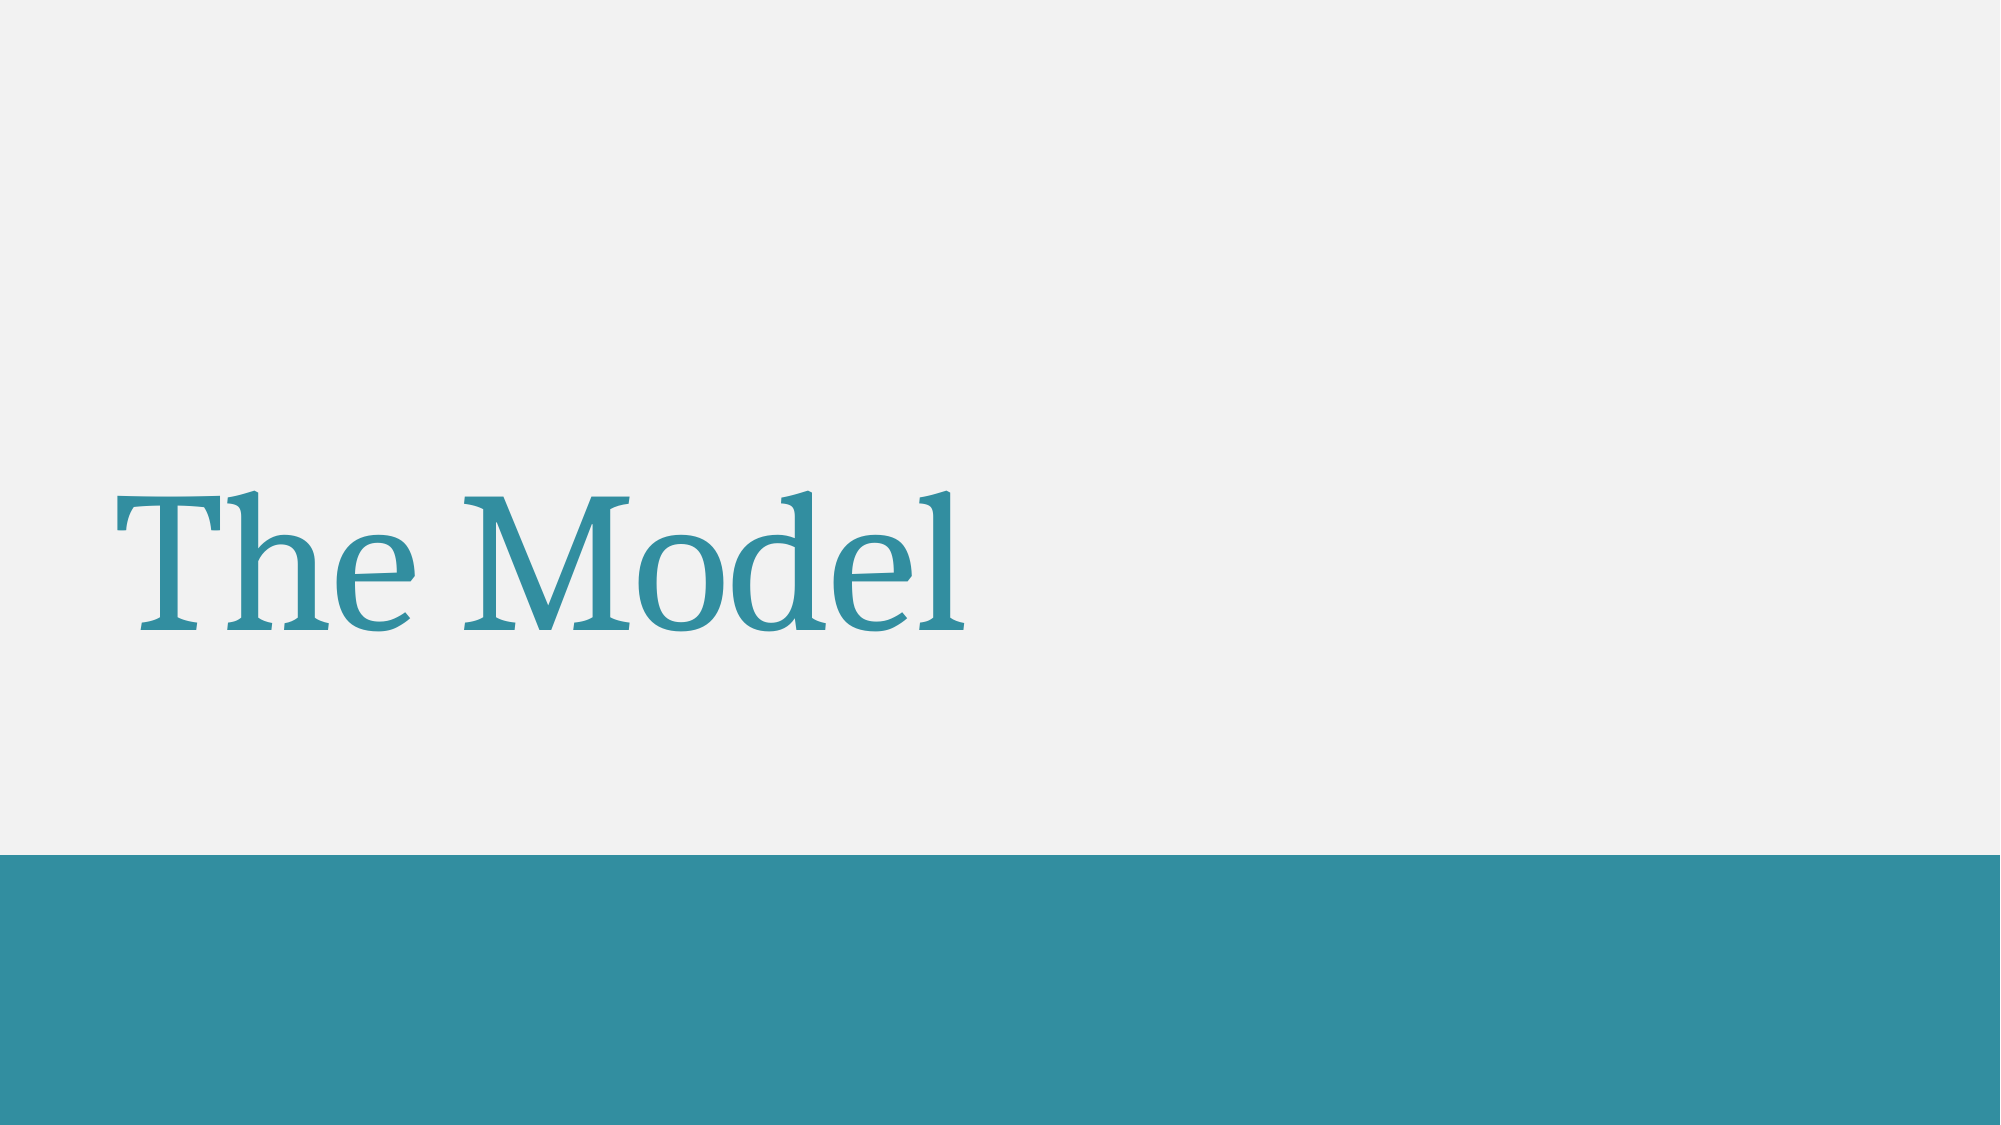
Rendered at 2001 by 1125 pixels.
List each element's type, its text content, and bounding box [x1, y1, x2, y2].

text_box [0, 0, 2000, 1125]
title The Model [98, 126, 1624, 803]
